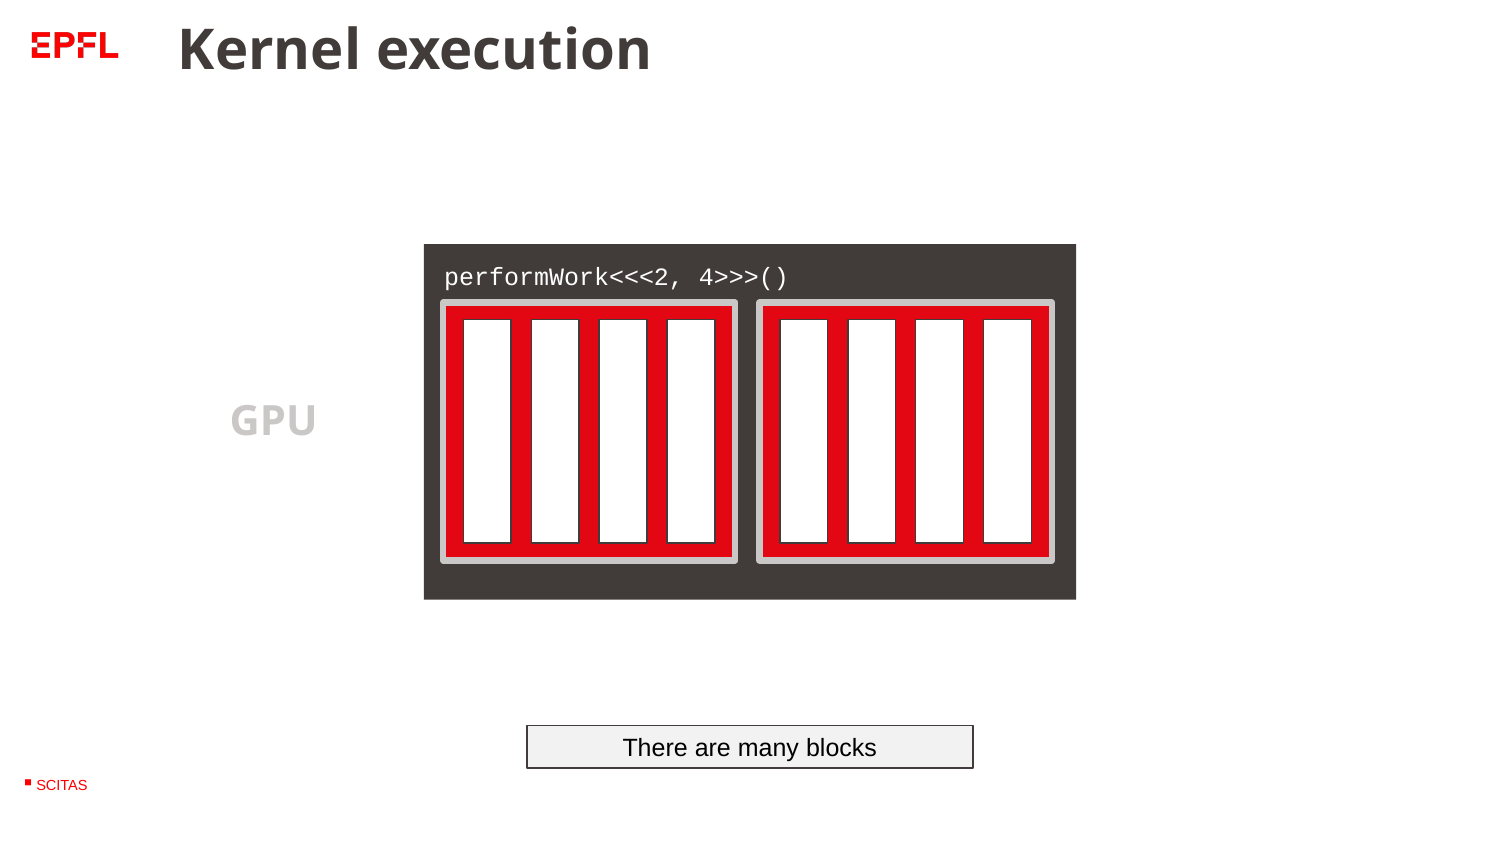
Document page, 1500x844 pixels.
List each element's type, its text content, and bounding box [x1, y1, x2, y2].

text_box [423, 244, 1077, 600]
title Kernel execution [148, 21, 1424, 198]
picture [21, 21, 129, 69]
text_box There are many blocks [526, 725, 973, 768]
text_box GPU [217, 392, 339, 451]
text_box performWork<<<2, 4>>>() [431, 254, 815, 298]
